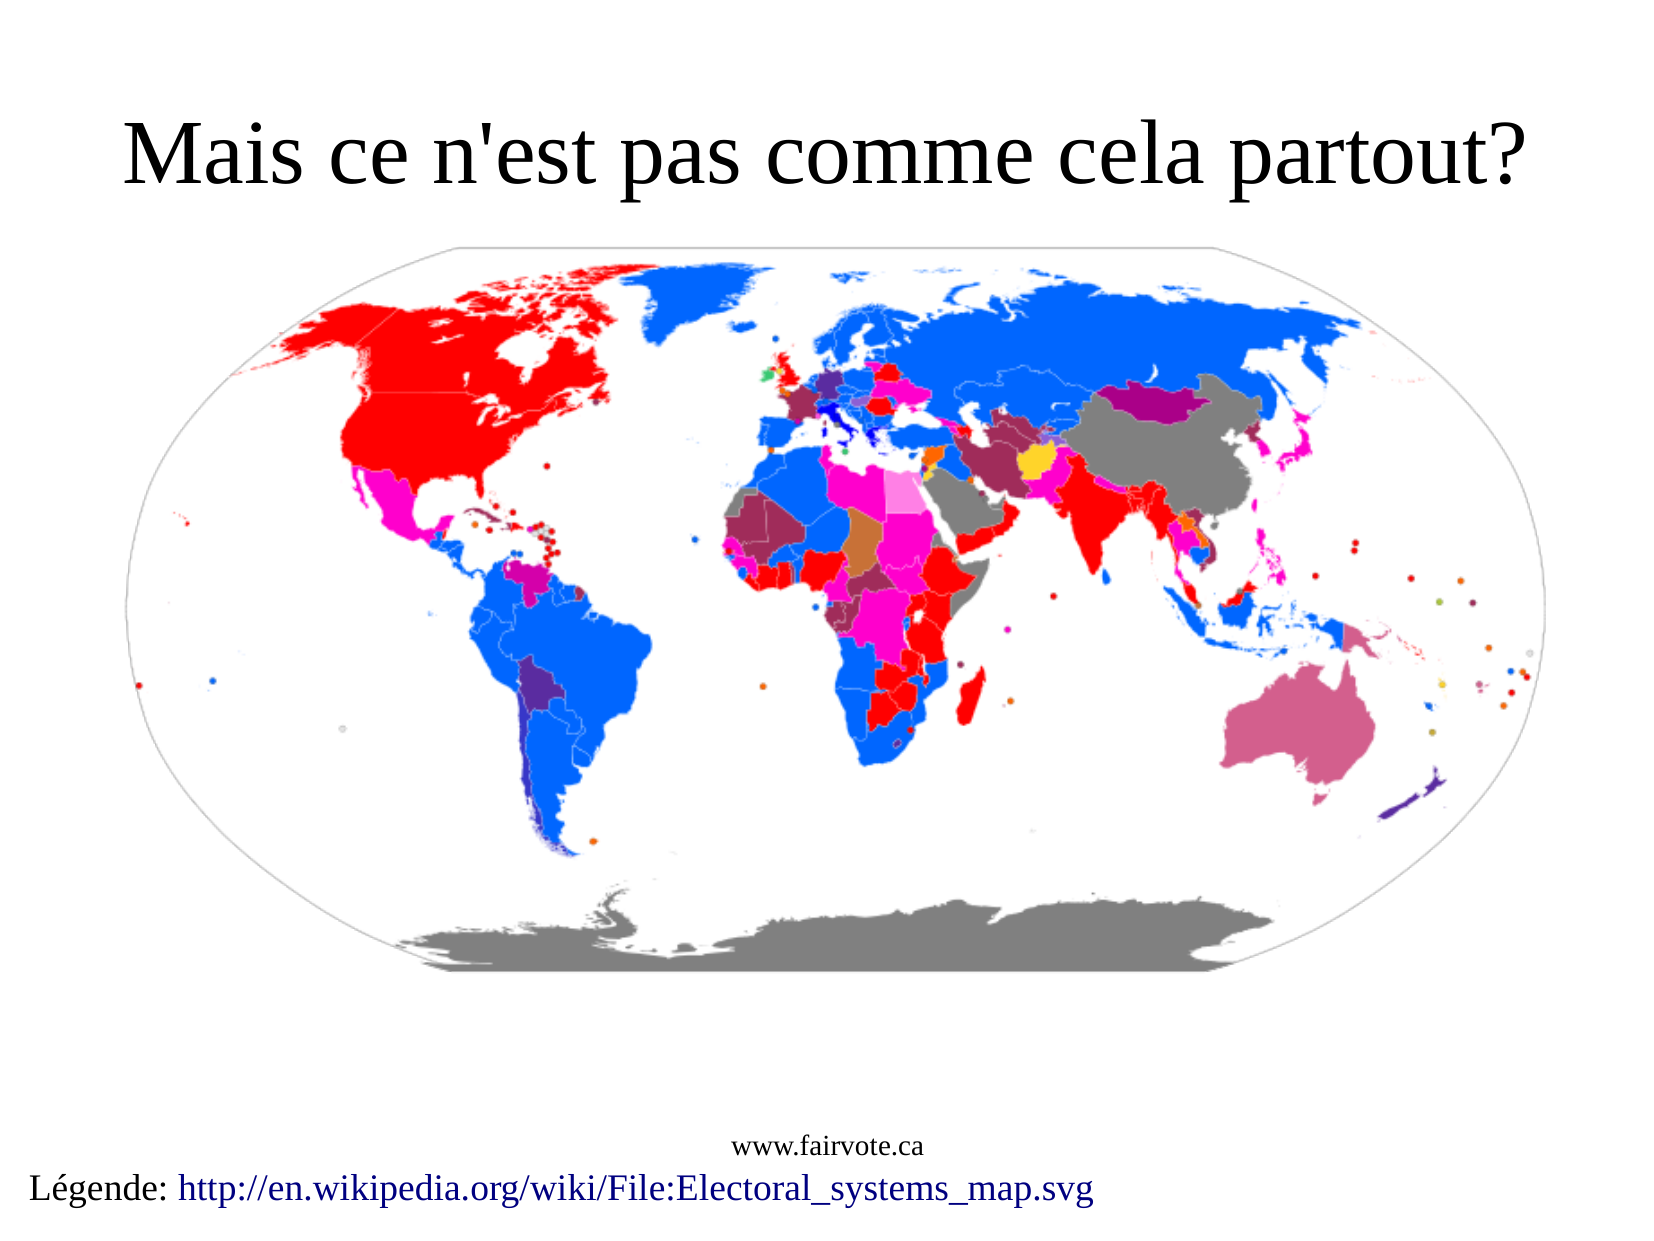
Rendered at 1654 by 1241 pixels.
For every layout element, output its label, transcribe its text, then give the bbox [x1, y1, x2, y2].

picture [111, 243, 1546, 981]
title Mais ce n'est pas comme cela partout? [82, 49, 1571, 257]
text_box Légende: http://en.wikipedia.org/wiki/File:Electoral_systems_map.svg [13, 1159, 1229, 1217]
